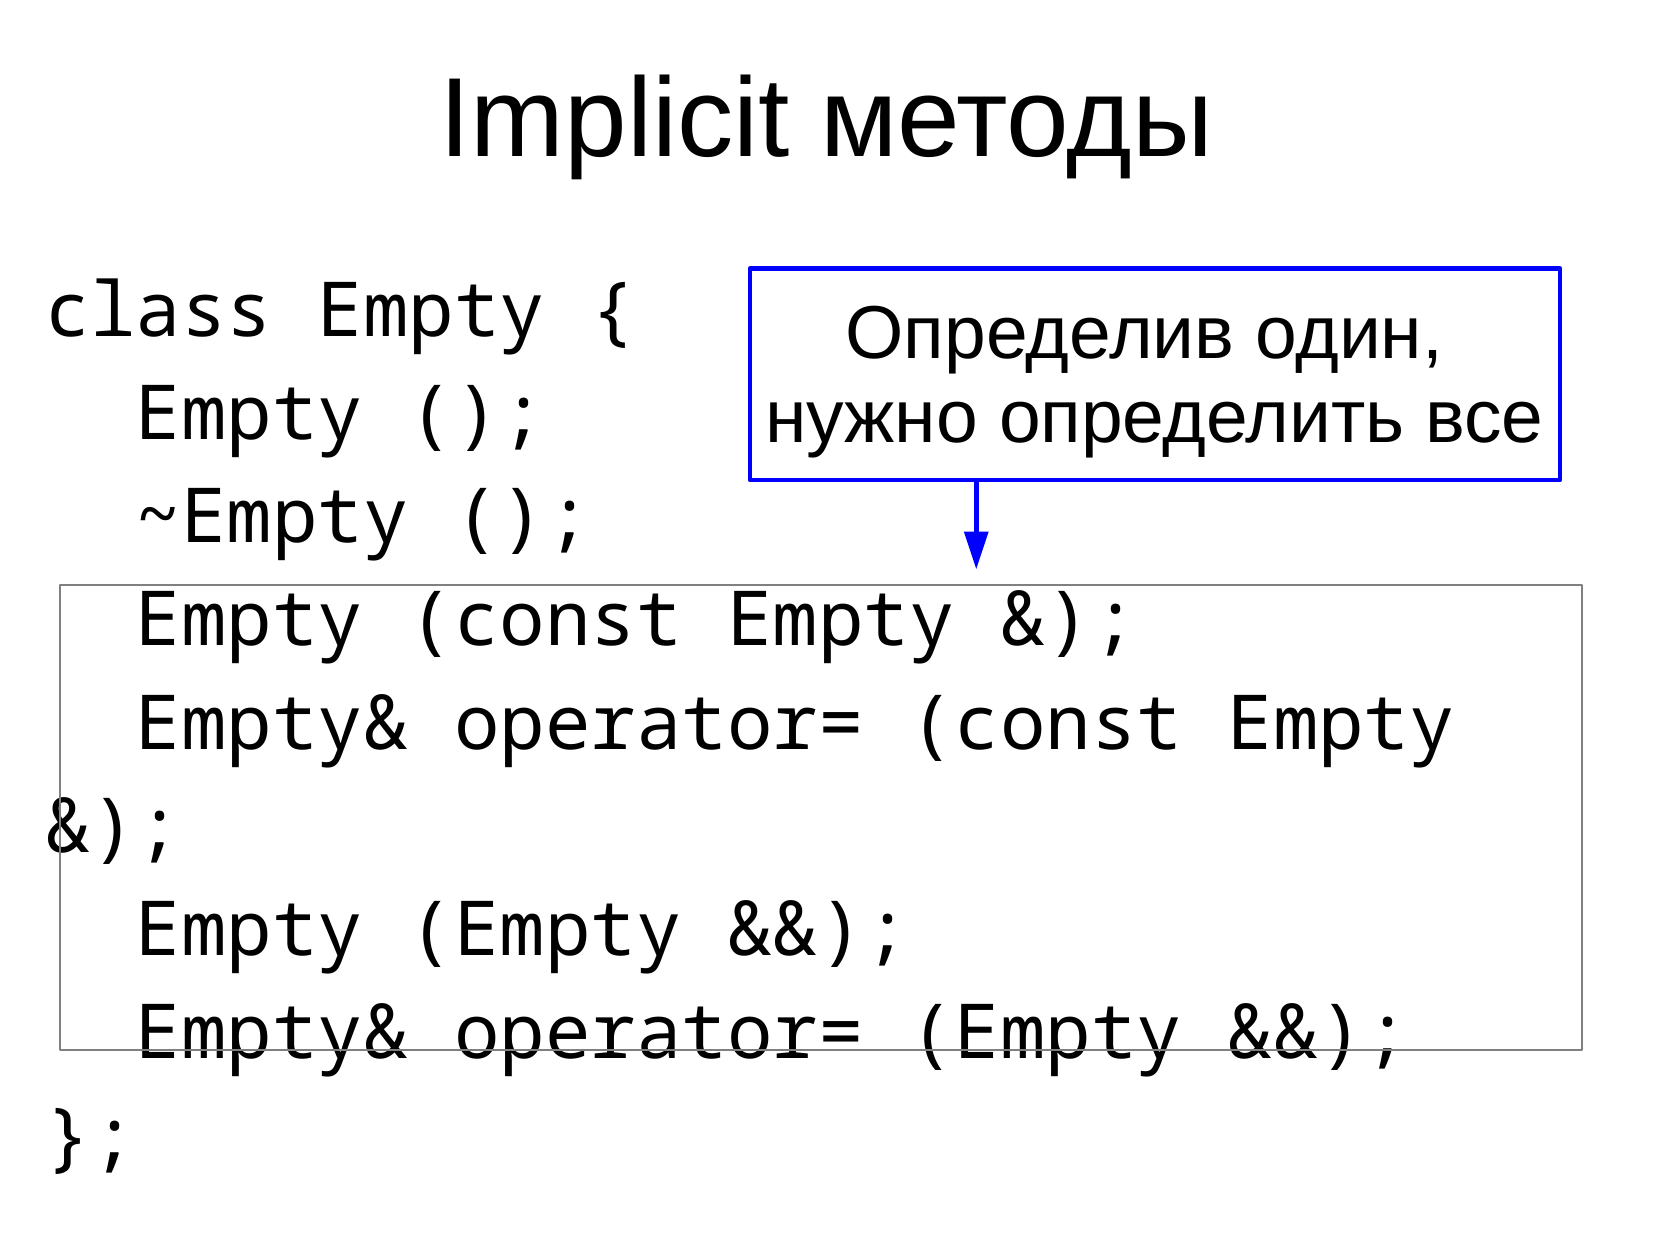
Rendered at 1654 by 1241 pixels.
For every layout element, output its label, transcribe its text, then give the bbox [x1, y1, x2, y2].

text_box Определив один, нужно определить все [750, 268, 1561, 481]
title Implicit методы [82, 13, 1571, 222]
list class Empty { Empty (); ~Empty (); Empty (const Empty &); Empty& operator= (const Empty &); Empty (Empty &&); Empty& operator= (Empty &&); }; [45, 255, 1583, 1186]
text_box [60, 585, 1583, 1051]
